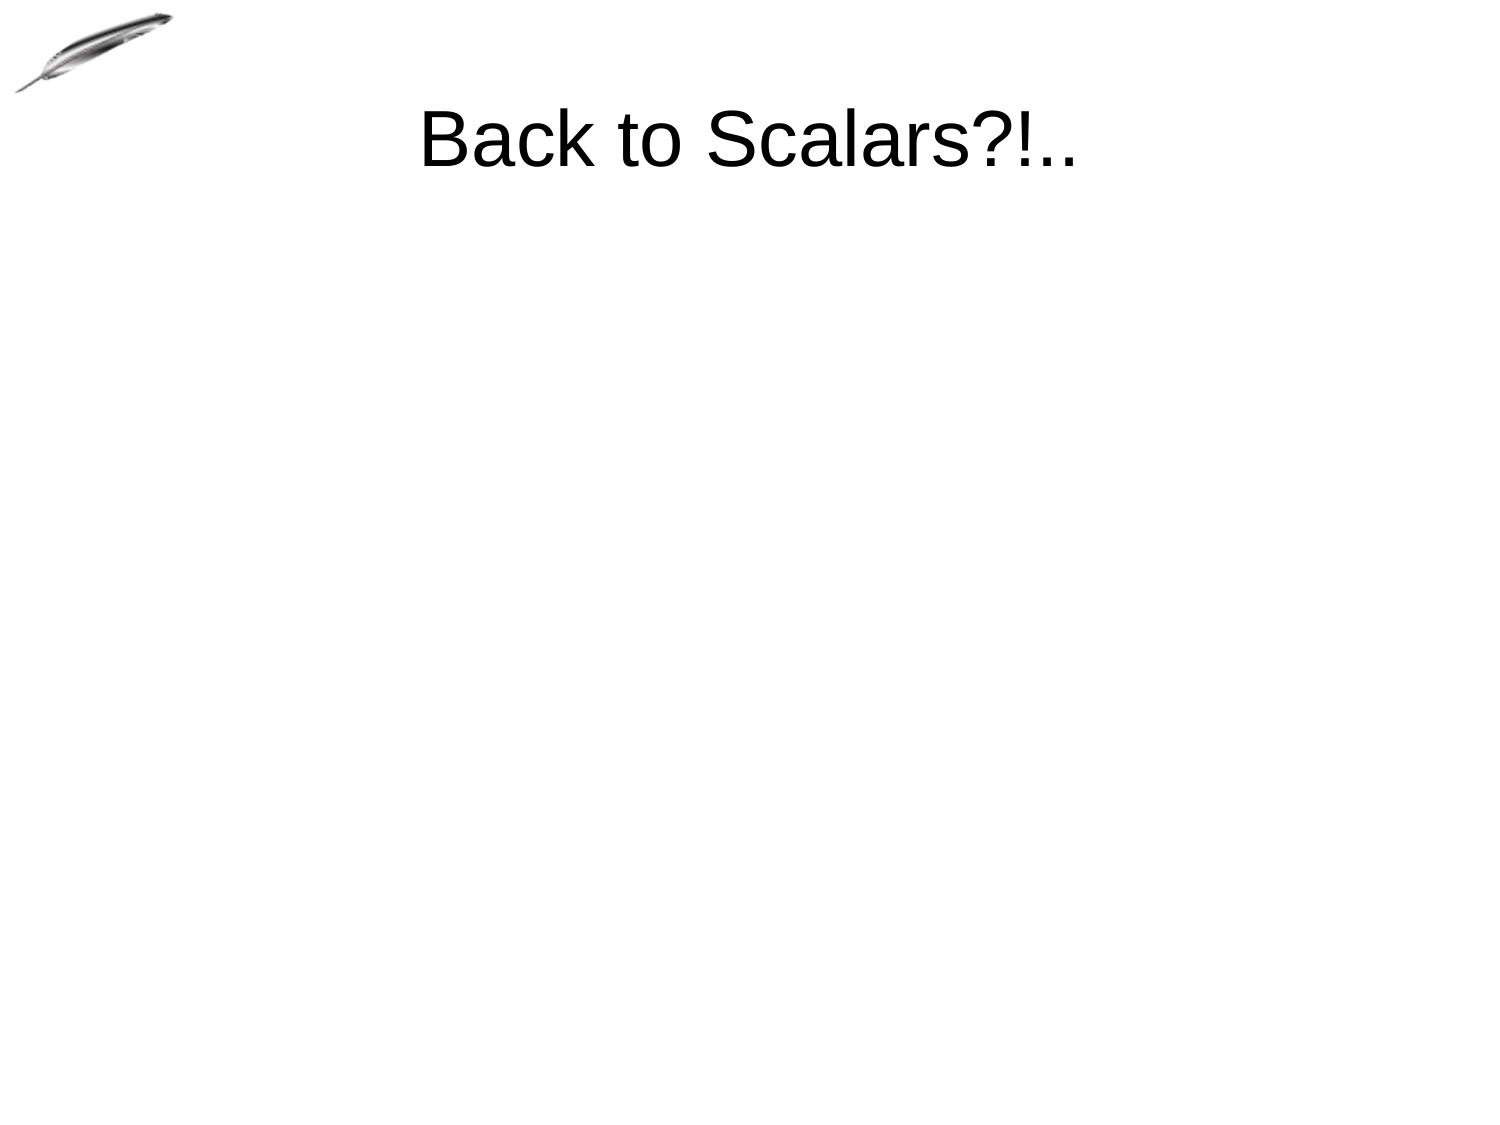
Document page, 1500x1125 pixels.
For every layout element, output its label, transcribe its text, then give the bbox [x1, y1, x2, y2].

picture [11, 11, 179, 95]
title Back to Scalars?!.. [75, 44, 1425, 233]
